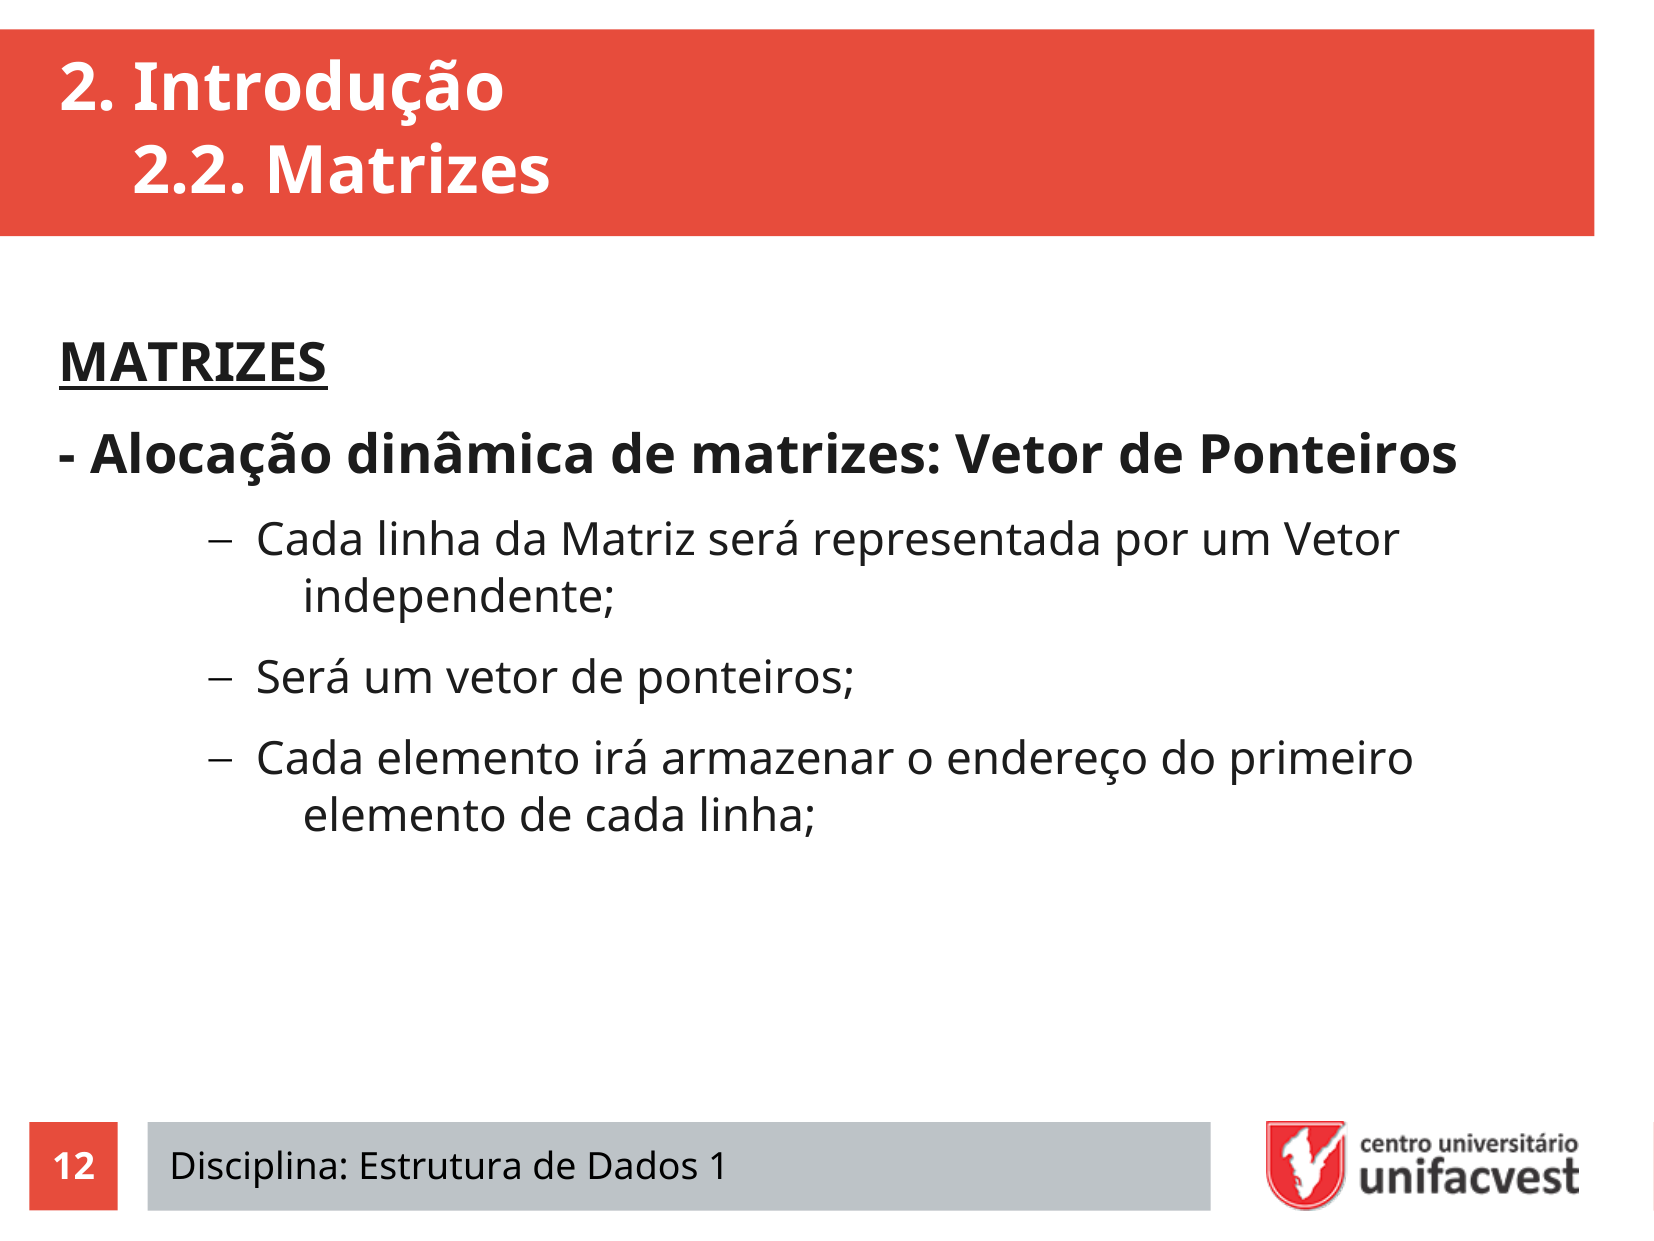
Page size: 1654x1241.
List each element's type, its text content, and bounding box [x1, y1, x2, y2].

text_box [1238, 1120, 1654, 1212]
list MATRIZES - Alocação dinâmica de matrizes: Vetor de Ponteiros Cada linha da Matriz será representada por um Vetor independente; Será um vetor de ponteiros; Cada elemento irá armazenar o endereço do primeiro elemento de cada linha; [59, 324, 1566, 1093]
text_box Disciplina: Estrutura de Dados 1 [154, 1132, 1205, 1196]
title 2. Introdução 2.2. Matrizes [59, 59, 1595, 207]
picture [1266, 1121, 1579, 1211]
